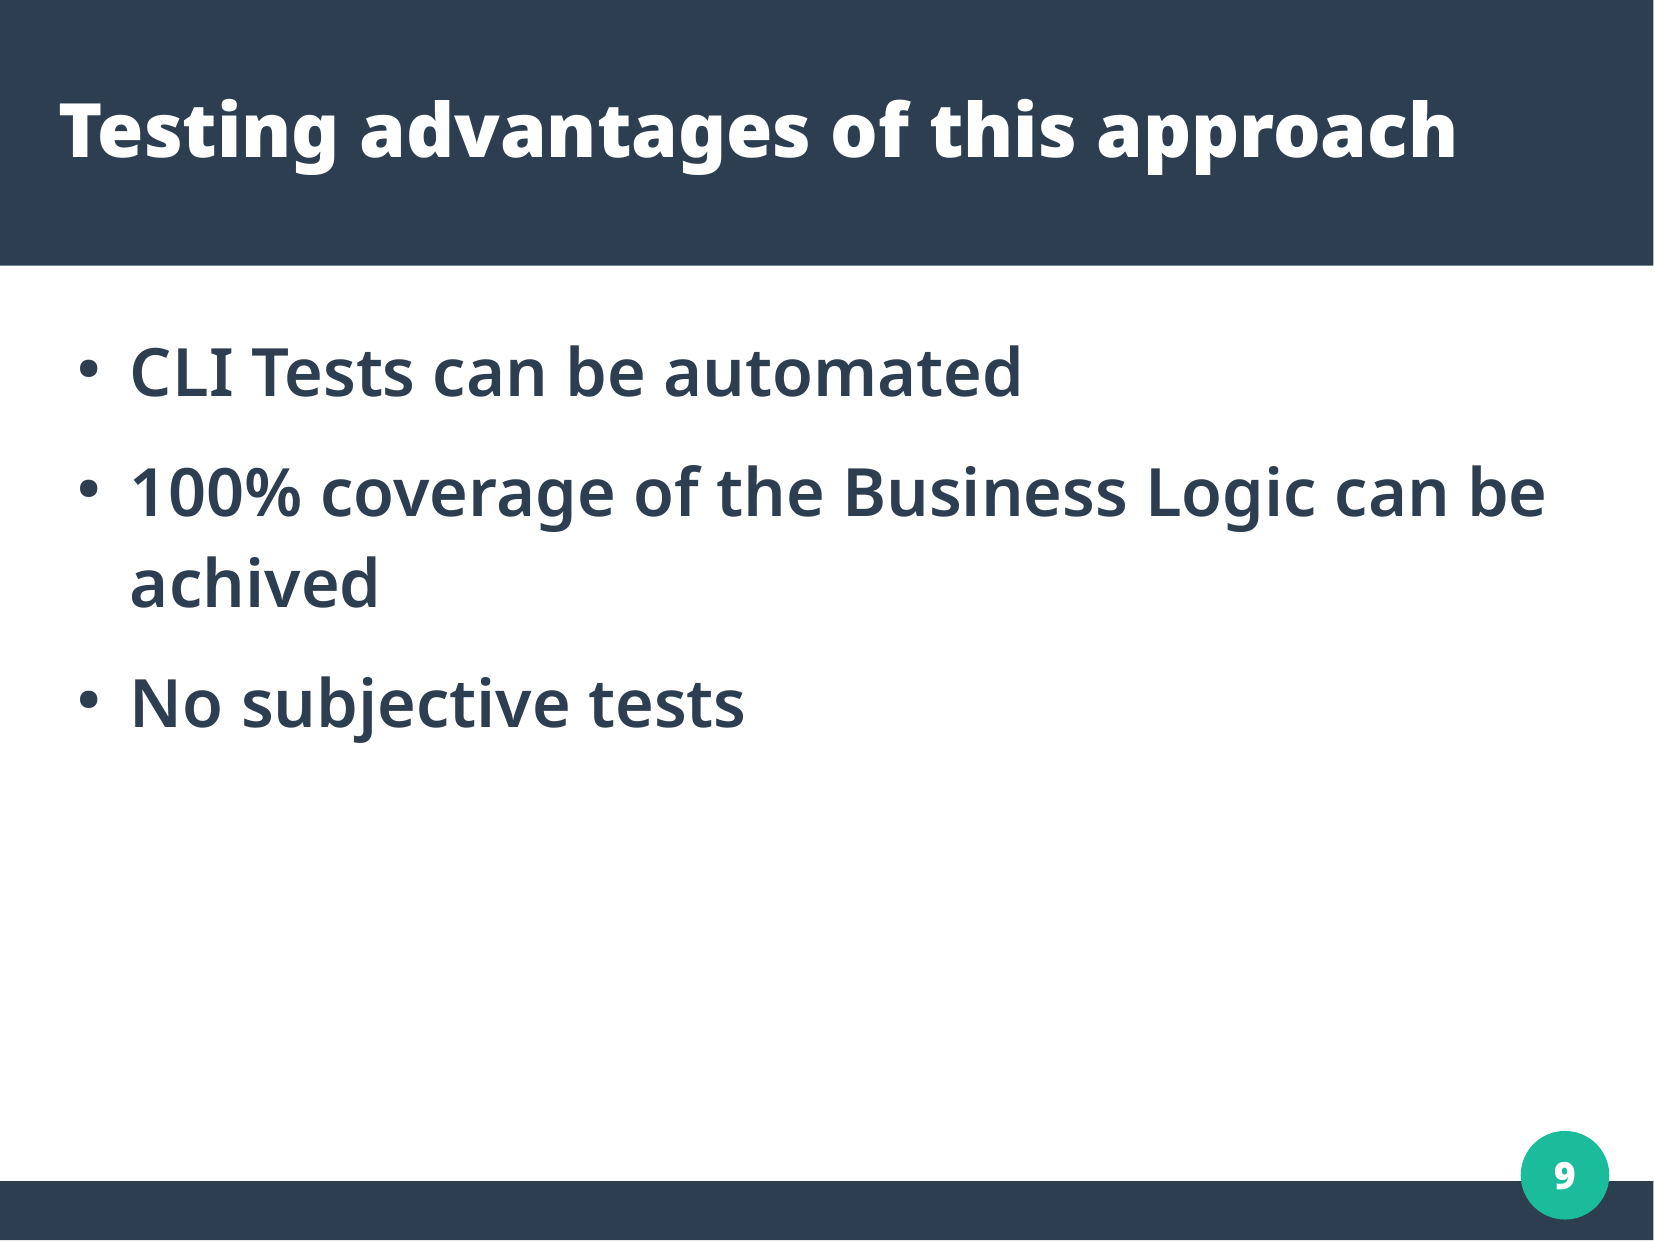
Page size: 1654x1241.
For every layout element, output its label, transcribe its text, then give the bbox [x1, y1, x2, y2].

list CLI Tests can be automated 100% coverage of the Business Logic can be achived No subjective tests [59, 324, 1595, 1152]
title Testing advantages of this approach [59, 49, 1595, 207]
